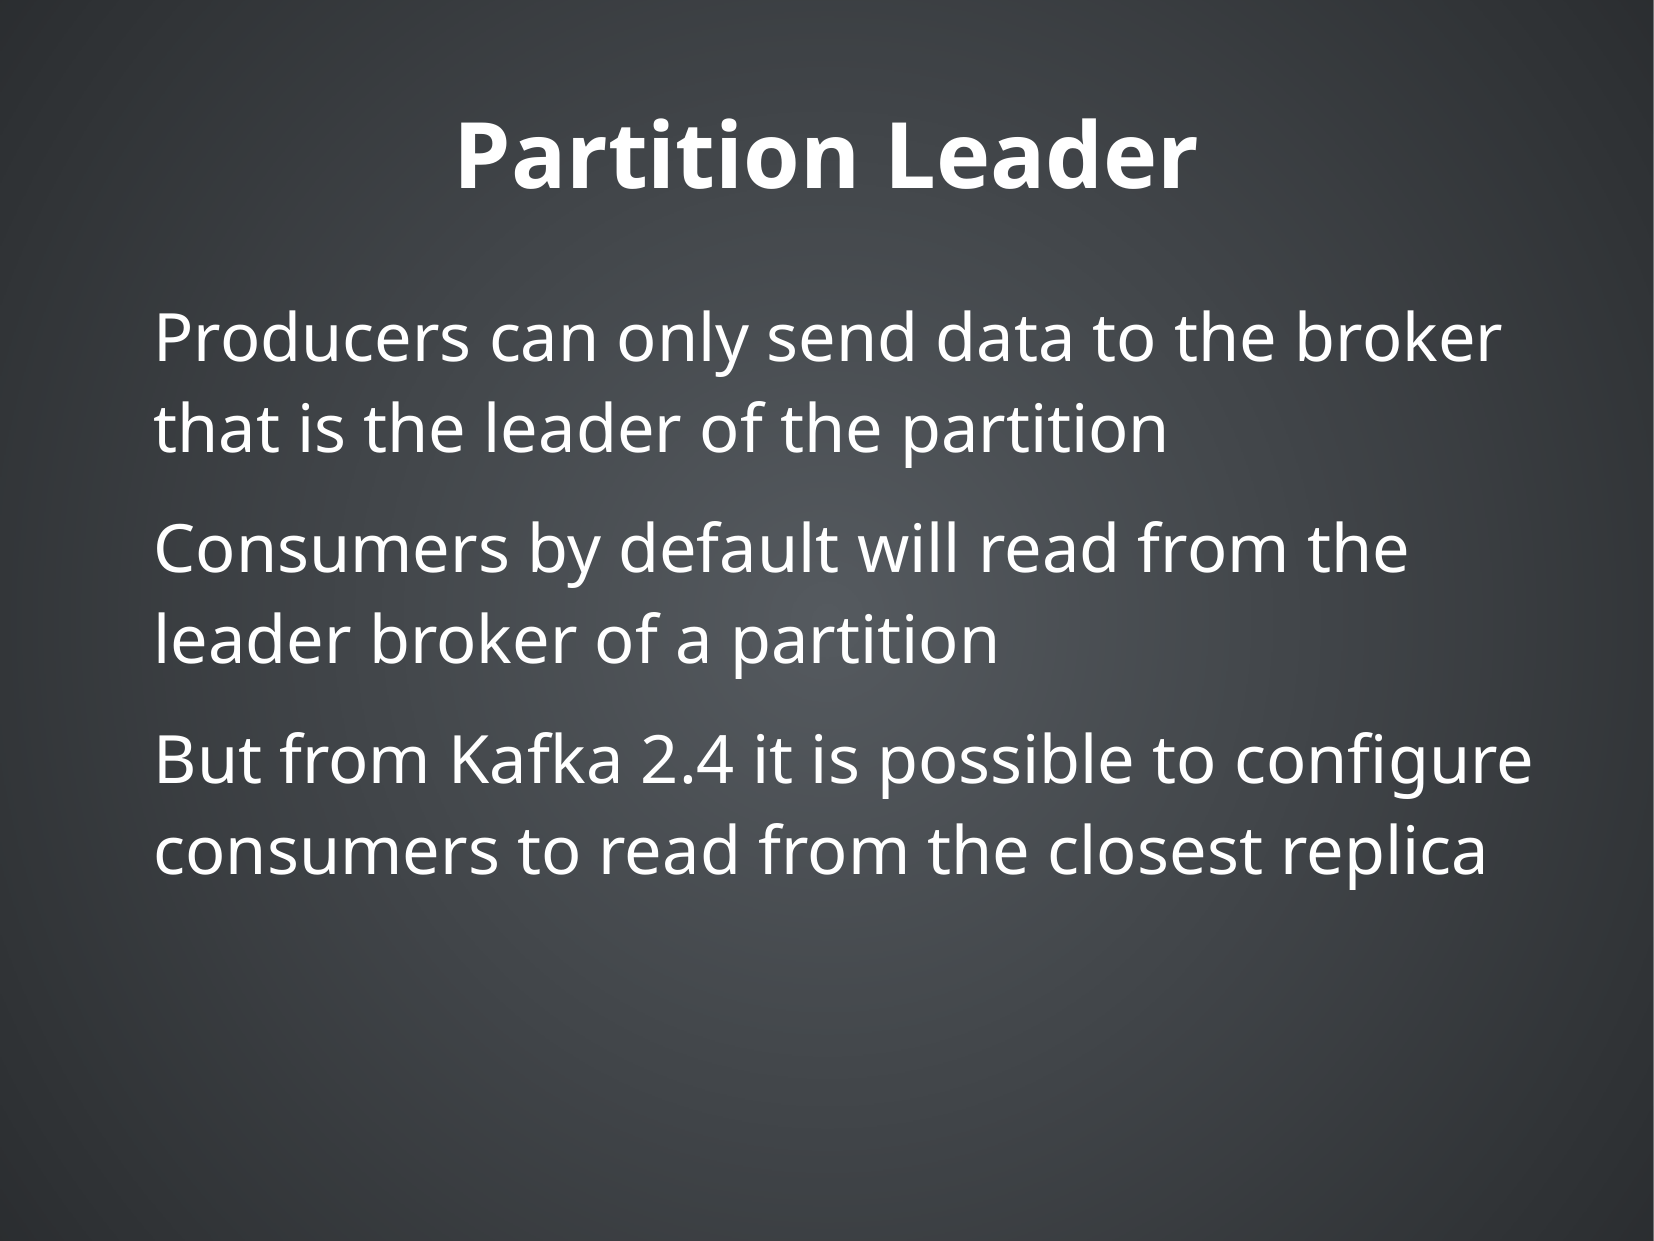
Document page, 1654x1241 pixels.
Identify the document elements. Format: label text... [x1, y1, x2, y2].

picture [0, 0, 1654, 1241]
list Producers can only send data to the broker that is the leader of the partition Consumers by default will read from the leader broker of a partition But from Kafka 2.4 it is possible to configure consumers to read from the closest replica [82, 290, 1571, 1109]
title Partition Leader [82, 49, 1571, 257]
